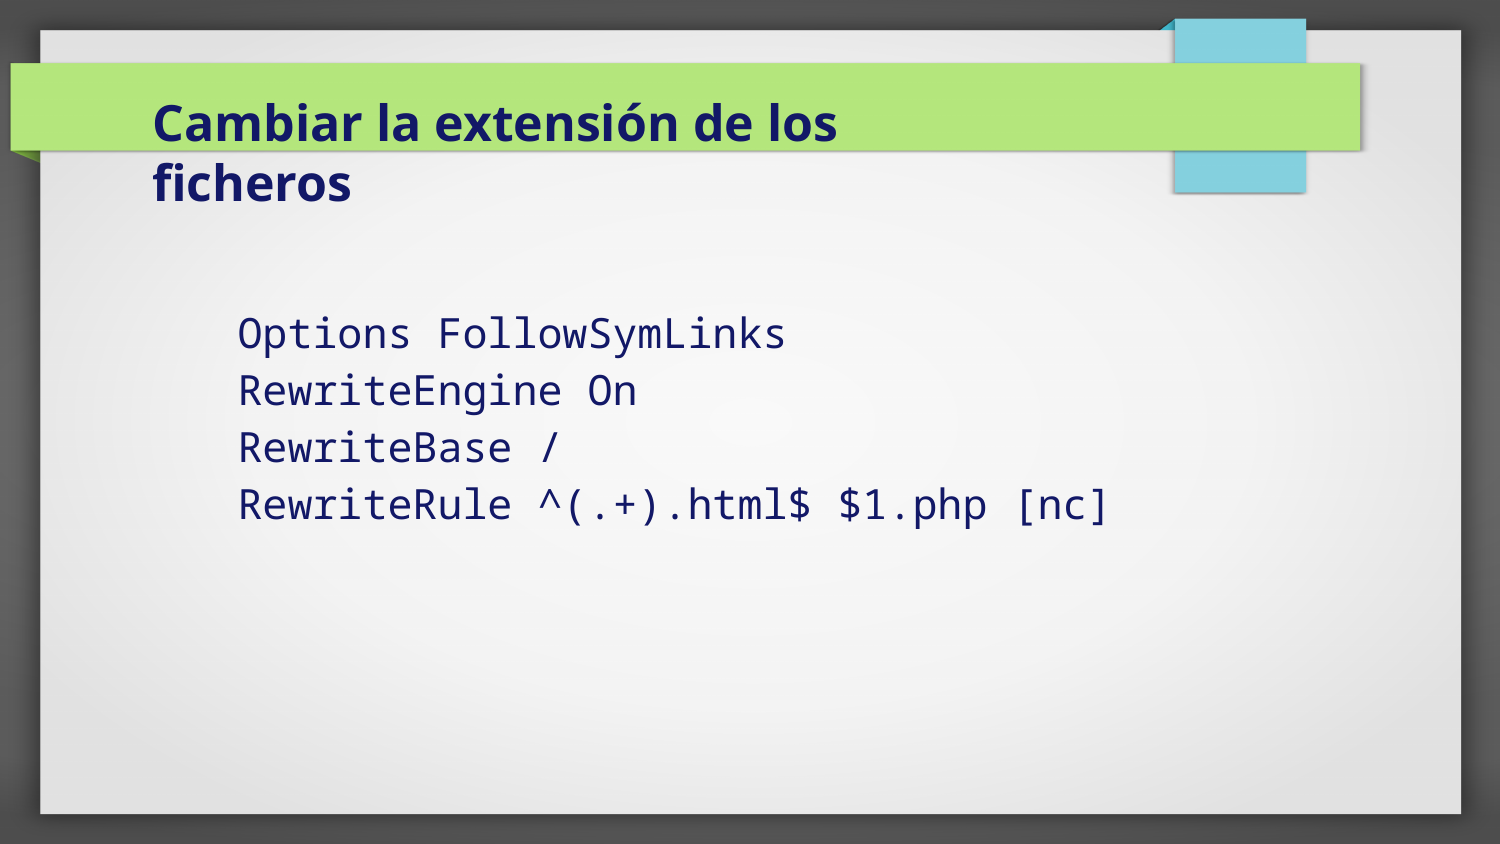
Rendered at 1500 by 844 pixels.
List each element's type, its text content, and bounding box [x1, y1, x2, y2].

picture [0, 0, 1500, 844]
title Cambiar la extensión de los ficheros [137, 146, 1011, 227]
text_box Options FollowSymLinks RewriteEngine On RewriteBase / RewriteRule ^(.+).html$ $1.php [nc] [137, 246, 1394, 844]
